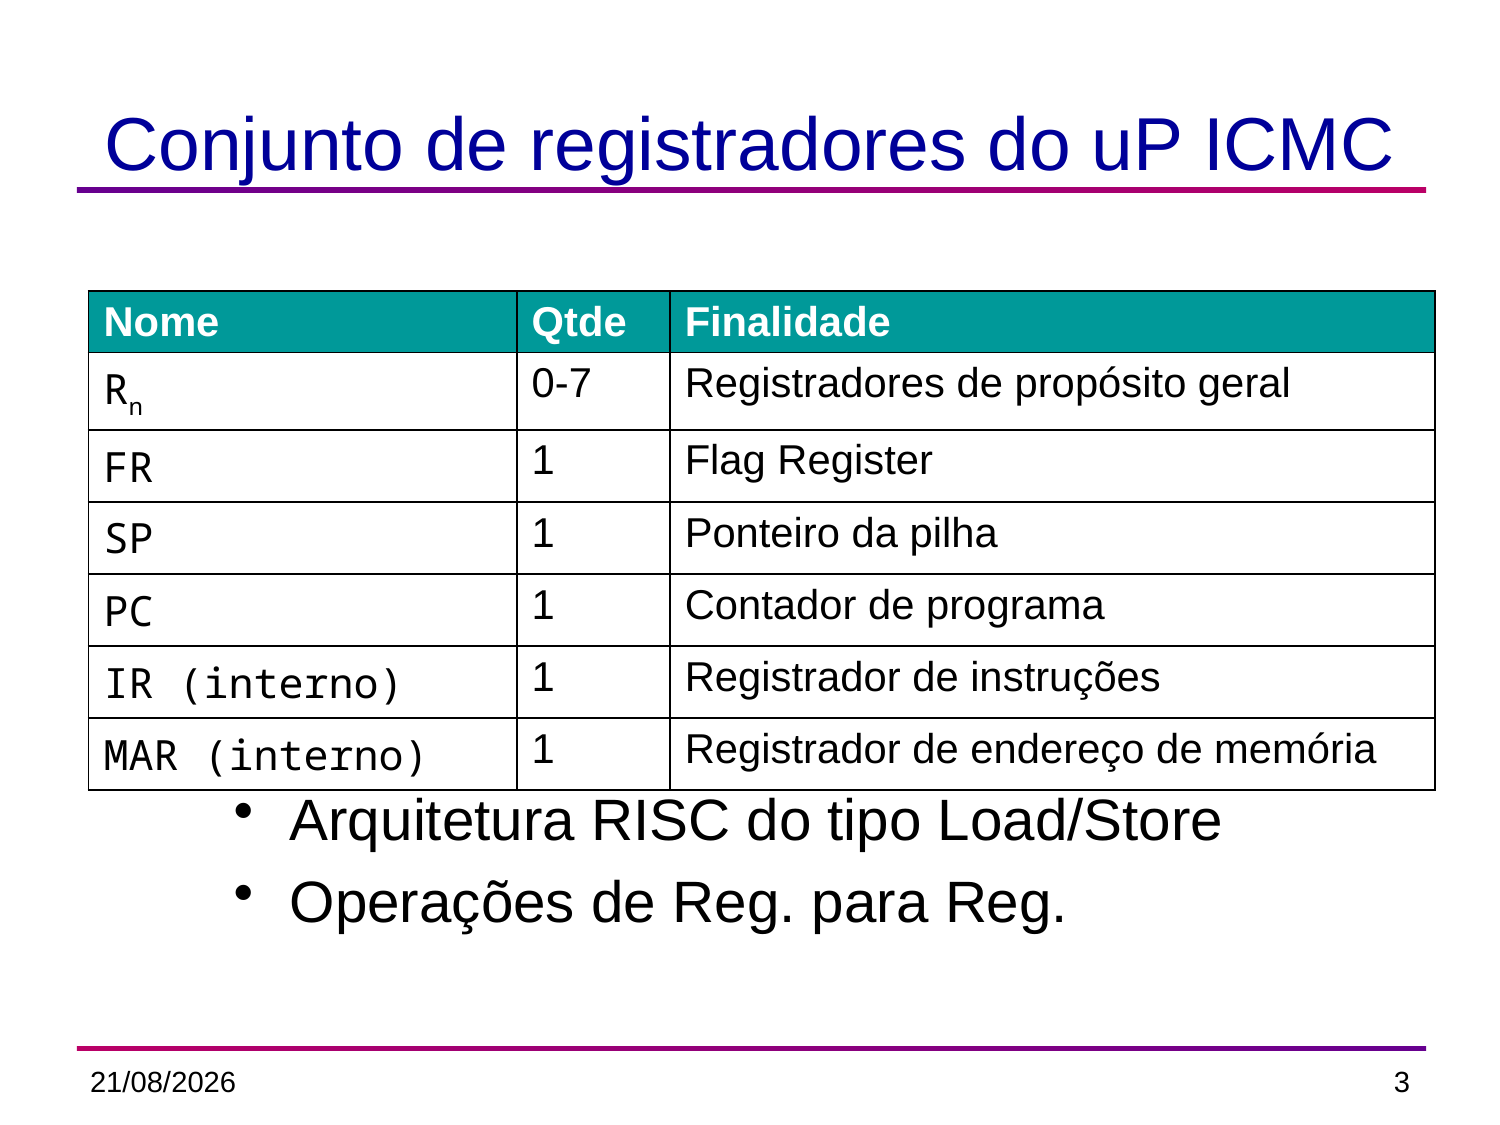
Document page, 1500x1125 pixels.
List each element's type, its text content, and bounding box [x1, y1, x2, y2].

table_cell 1 [518, 431, 669, 501]
table_header Nome [89, 292, 516, 352]
table_cell Registrador de endereço de memória [671, 719, 1434, 789]
table_cell 1 [518, 575, 669, 645]
table_cell 1 [518, 719, 669, 775]
table_cell Flag Register [671, 431, 1434, 501]
table_cell 1 [518, 503, 669, 573]
table_cell Ponteiro da pilha [671, 503, 1434, 573]
table_cell PC [89, 575, 516, 645]
text_box Arquitetura RISC do tipo Load/Store Operações de Reg. para Reg. [218, 775, 1269, 1019]
title Conjunto de registradores do uP ICMC [76, 74, 1424, 193]
slide_number <number> [1074, 1055, 1425, 1125]
table_cell Contador de programa [671, 575, 1434, 645]
slide_number 04/08/2021 [75, 1055, 425, 1125]
table_cell Registradores de propósito geral [671, 353, 1434, 429]
table_cell Rn [89, 353, 516, 429]
table_cell 1 [518, 647, 669, 717]
table_cell FR [89, 431, 516, 501]
table_header Finalidade [671, 292, 1434, 352]
table_cell 0-7 [518, 353, 669, 429]
table_cell IR (interno) [89, 647, 516, 717]
table_cell SP [89, 503, 516, 573]
table_cell Registrador de instruções [671, 647, 1434, 717]
table_cell MAR (interno) [89, 719, 516, 789]
table_header Qtde [518, 292, 669, 352]
